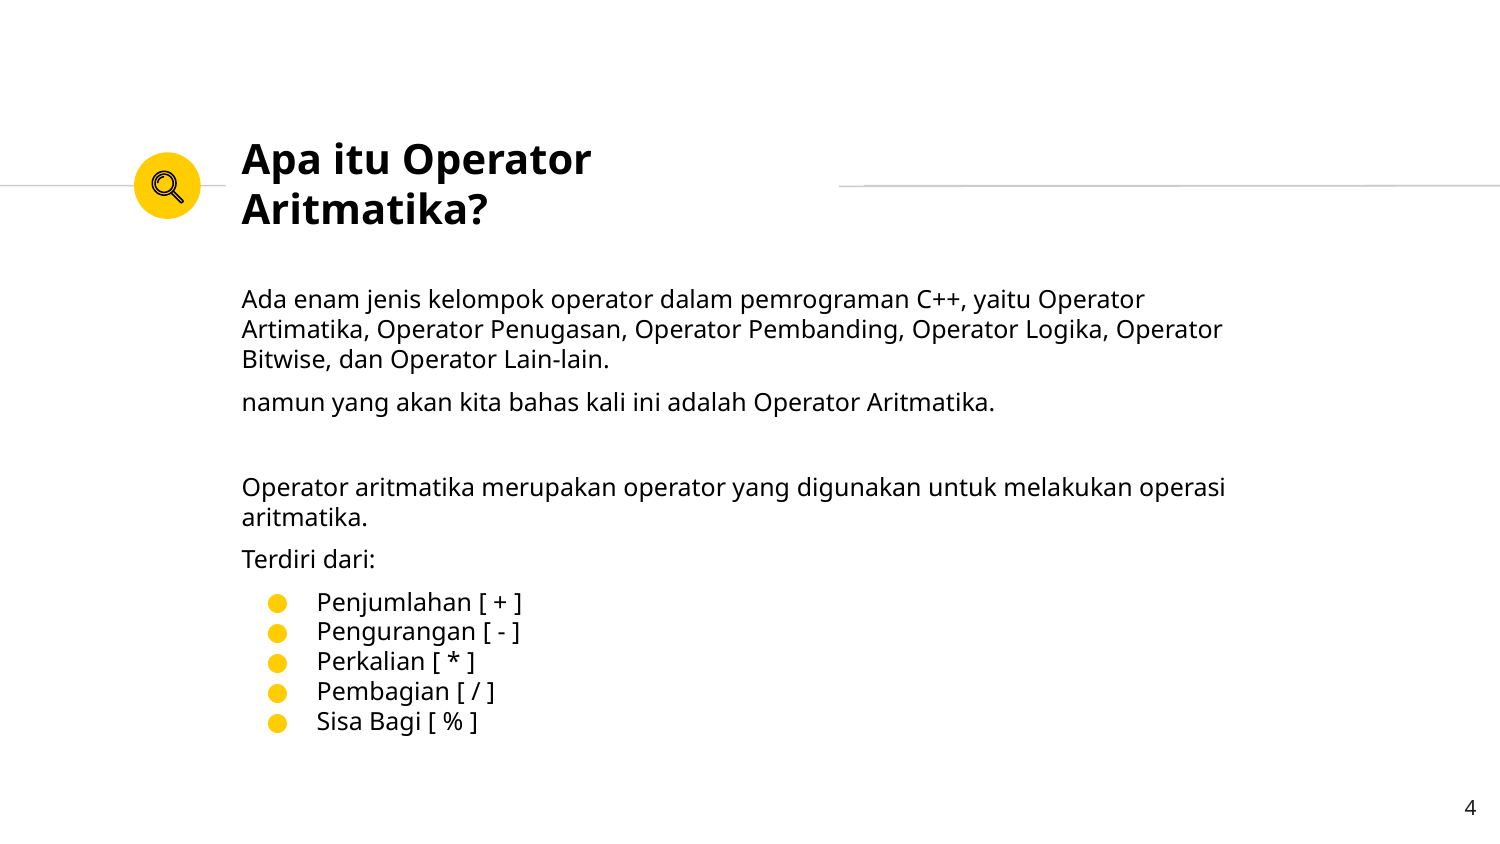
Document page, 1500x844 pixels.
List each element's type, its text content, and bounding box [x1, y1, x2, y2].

list Ada enam jenis kelompok operator dalam pemrograman C++, yaitu Operator Artimatika, Operator Penugasan, Operator Pembanding, Operator Logika, Operator Bitwise, dan Operator Lain-lain. namun yang akan kita bahas kali ini adalah Operator Aritmatika. Operator aritmatika merupakan operator yang digunakan untuk melakukan operasi aritmatika. Terdiri dari: Penjumlahan [ + ] Pengurangan [ - ] Perkalian [ * ] Pembagian [ / ] Sisa Bagi [ % ] [226, 268, 1275, 468]
title Apa itu Operator Aritmatika? [226, 146, 863, 219]
slide_number 1 [1401, 779, 1492, 844]
